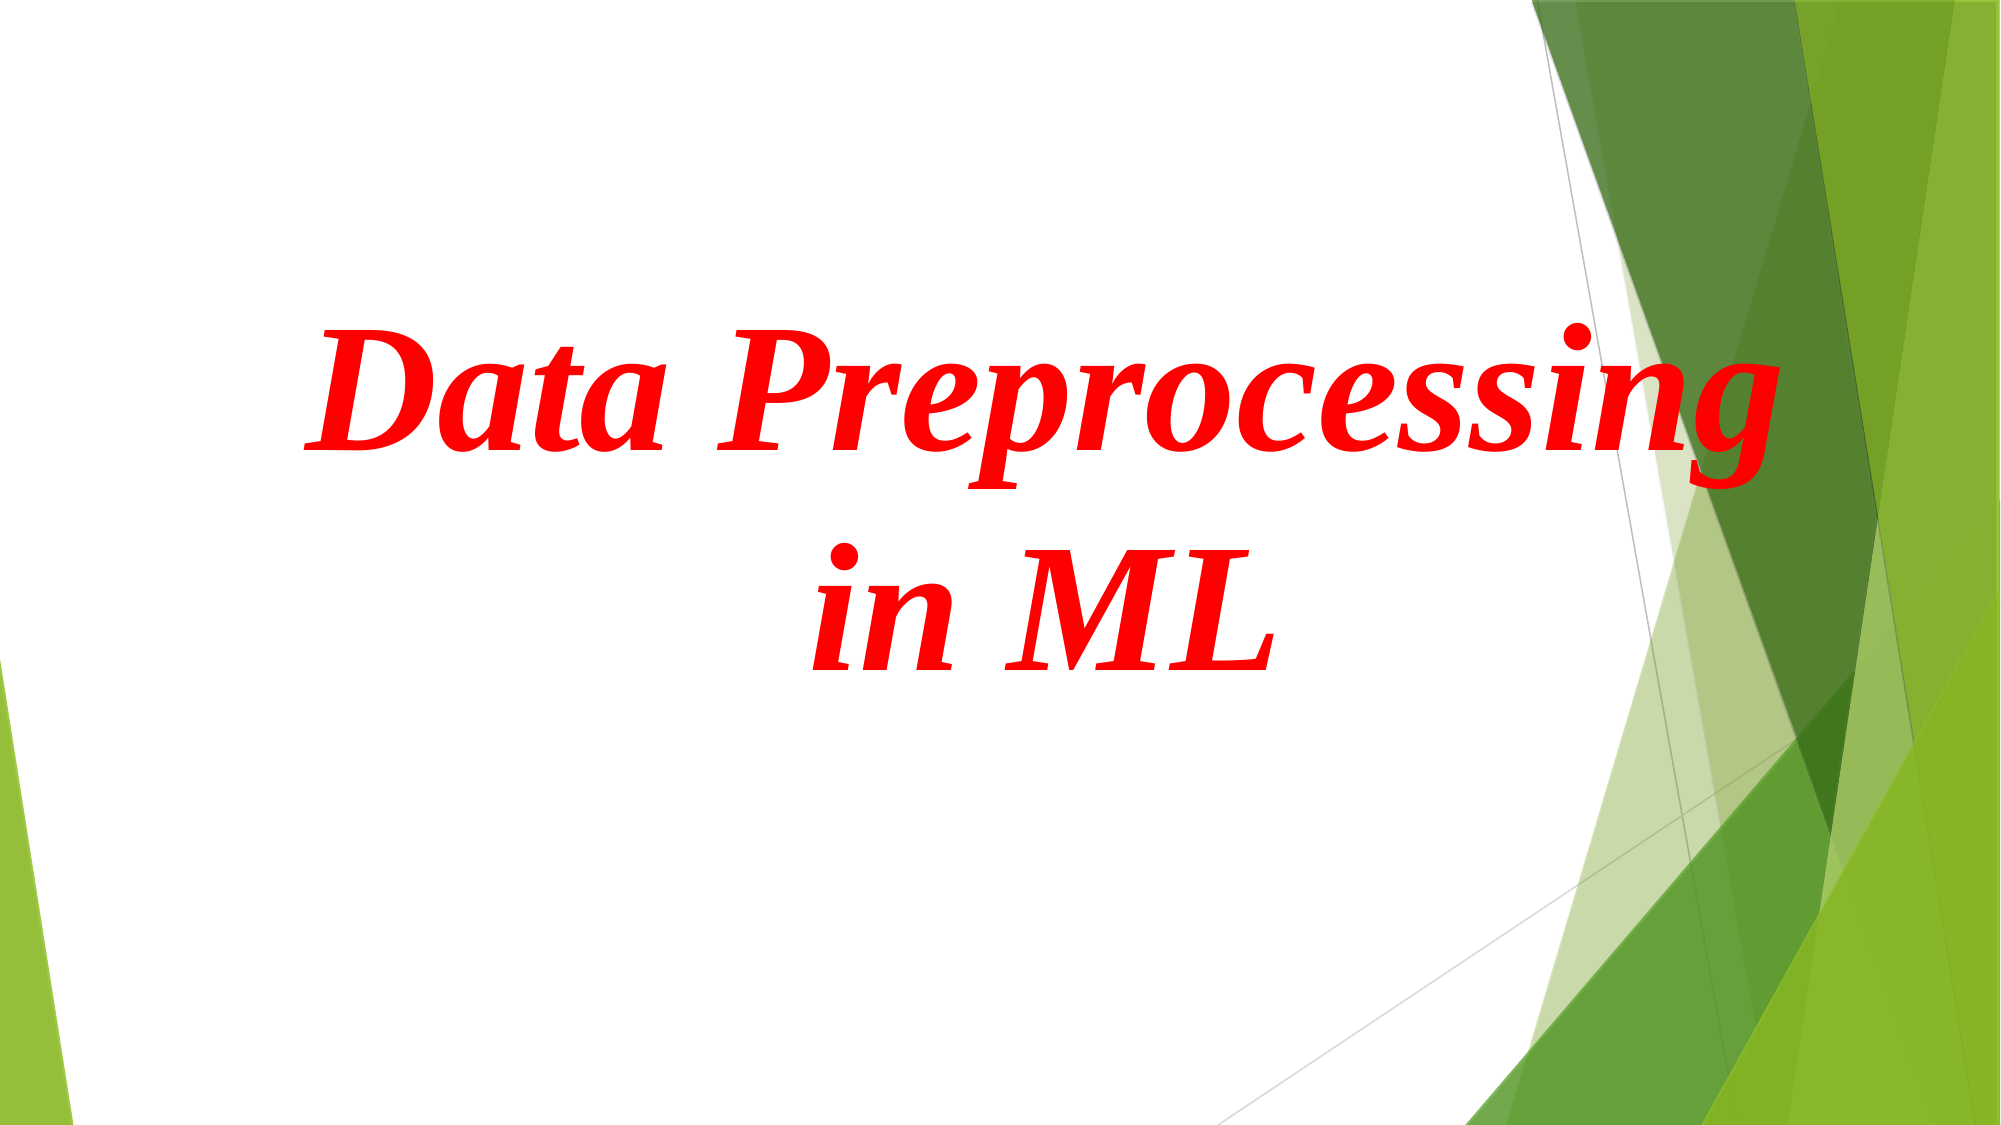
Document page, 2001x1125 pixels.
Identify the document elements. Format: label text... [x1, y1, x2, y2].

text_box Data Preprocessing in ML [259, 259, 1832, 715]
